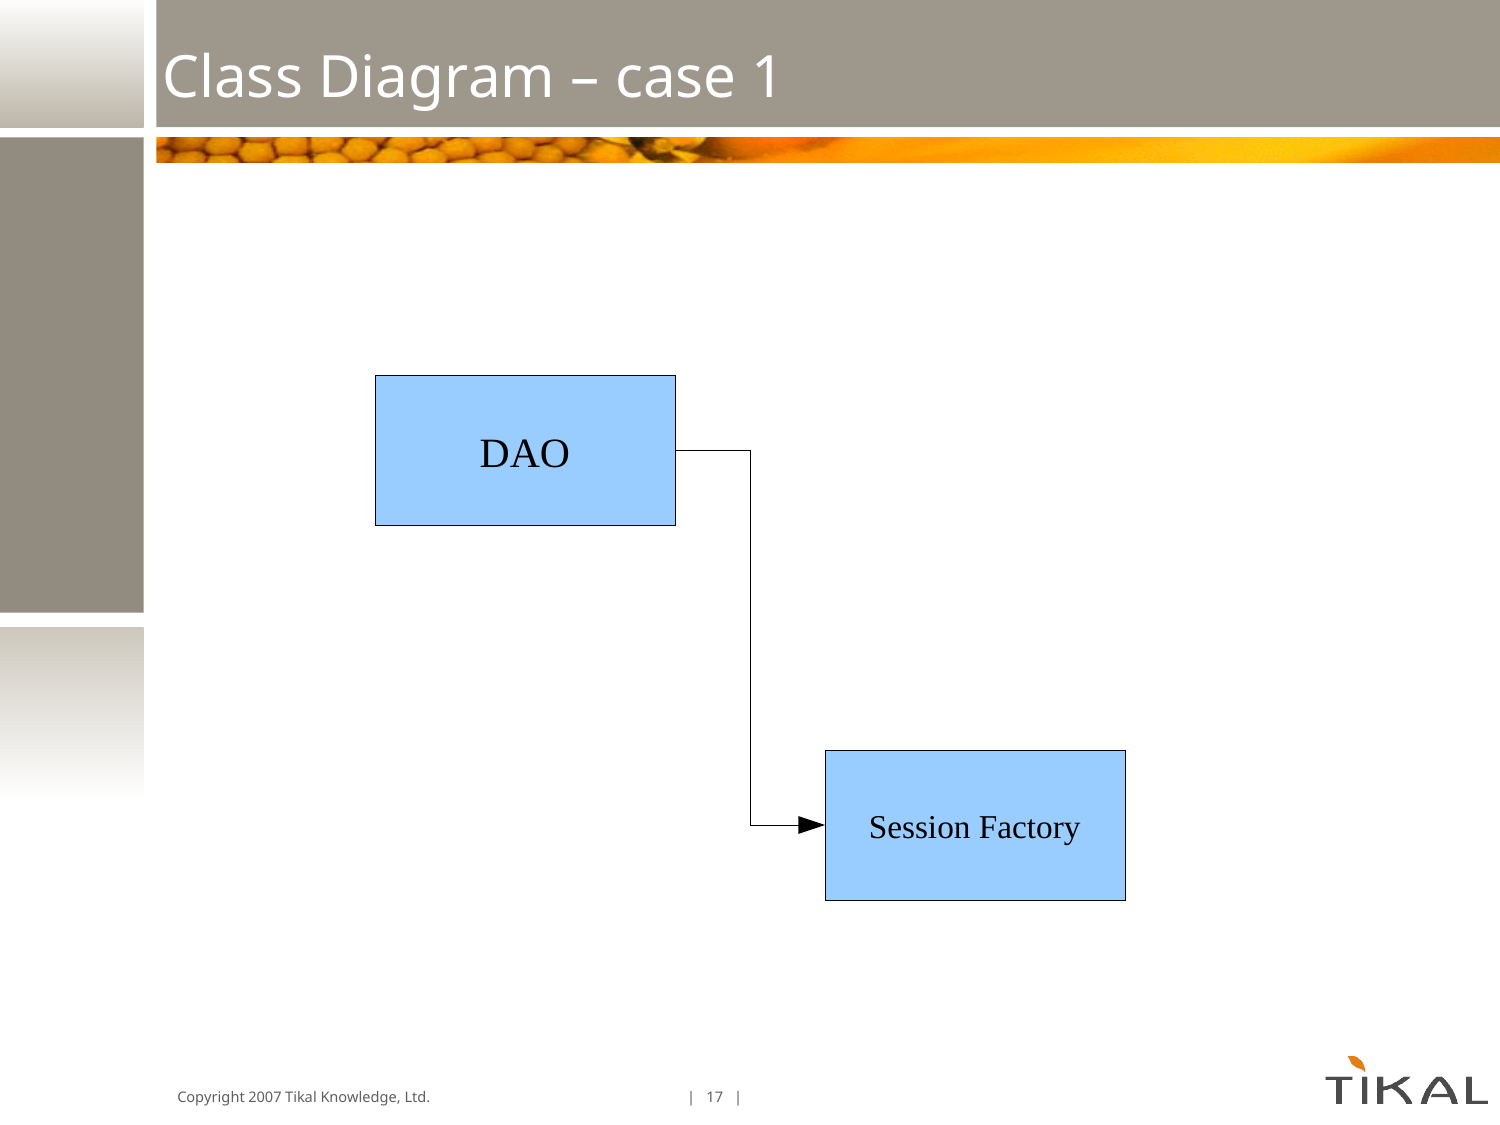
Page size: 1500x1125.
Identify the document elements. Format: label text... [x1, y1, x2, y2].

picture [156, 137, 1500, 163]
picture [1312, 1034, 1500, 1125]
text_box DAO [375, 375, 676, 526]
title Class Diagram – case 1 [162, 24, 1449, 125]
text_box Session Factory [825, 750, 1126, 901]
